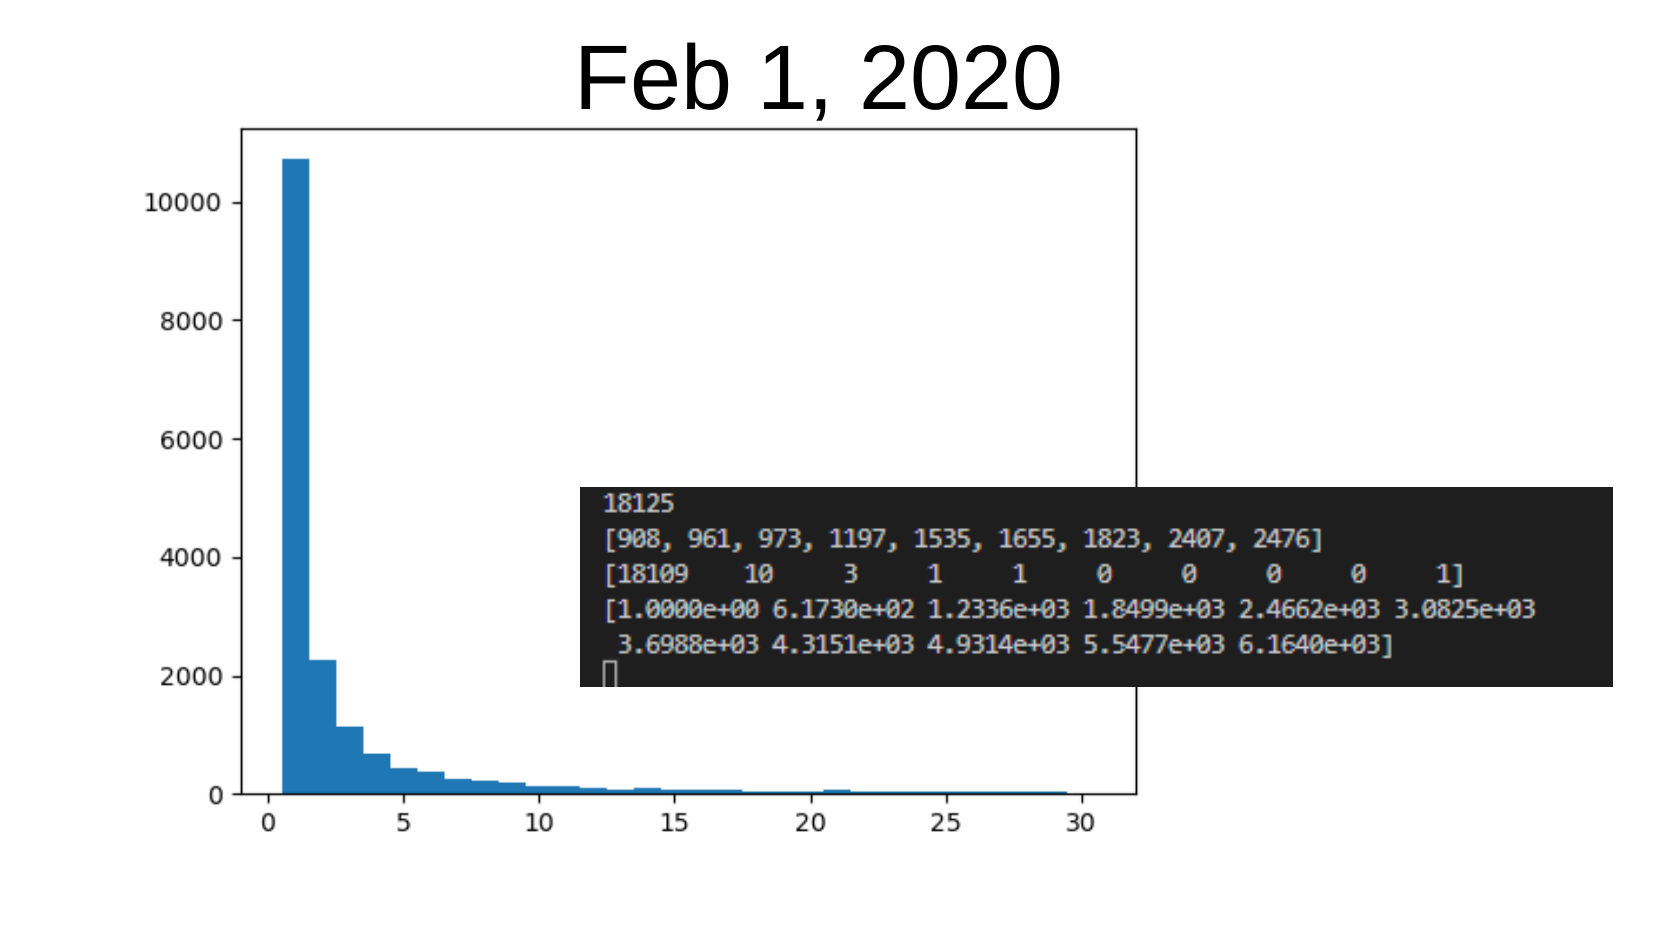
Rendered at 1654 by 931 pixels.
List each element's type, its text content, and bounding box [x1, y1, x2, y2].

title Feb 1, 2020 [75, 0, 1564, 156]
picture [113, 156, 1613, 855]
